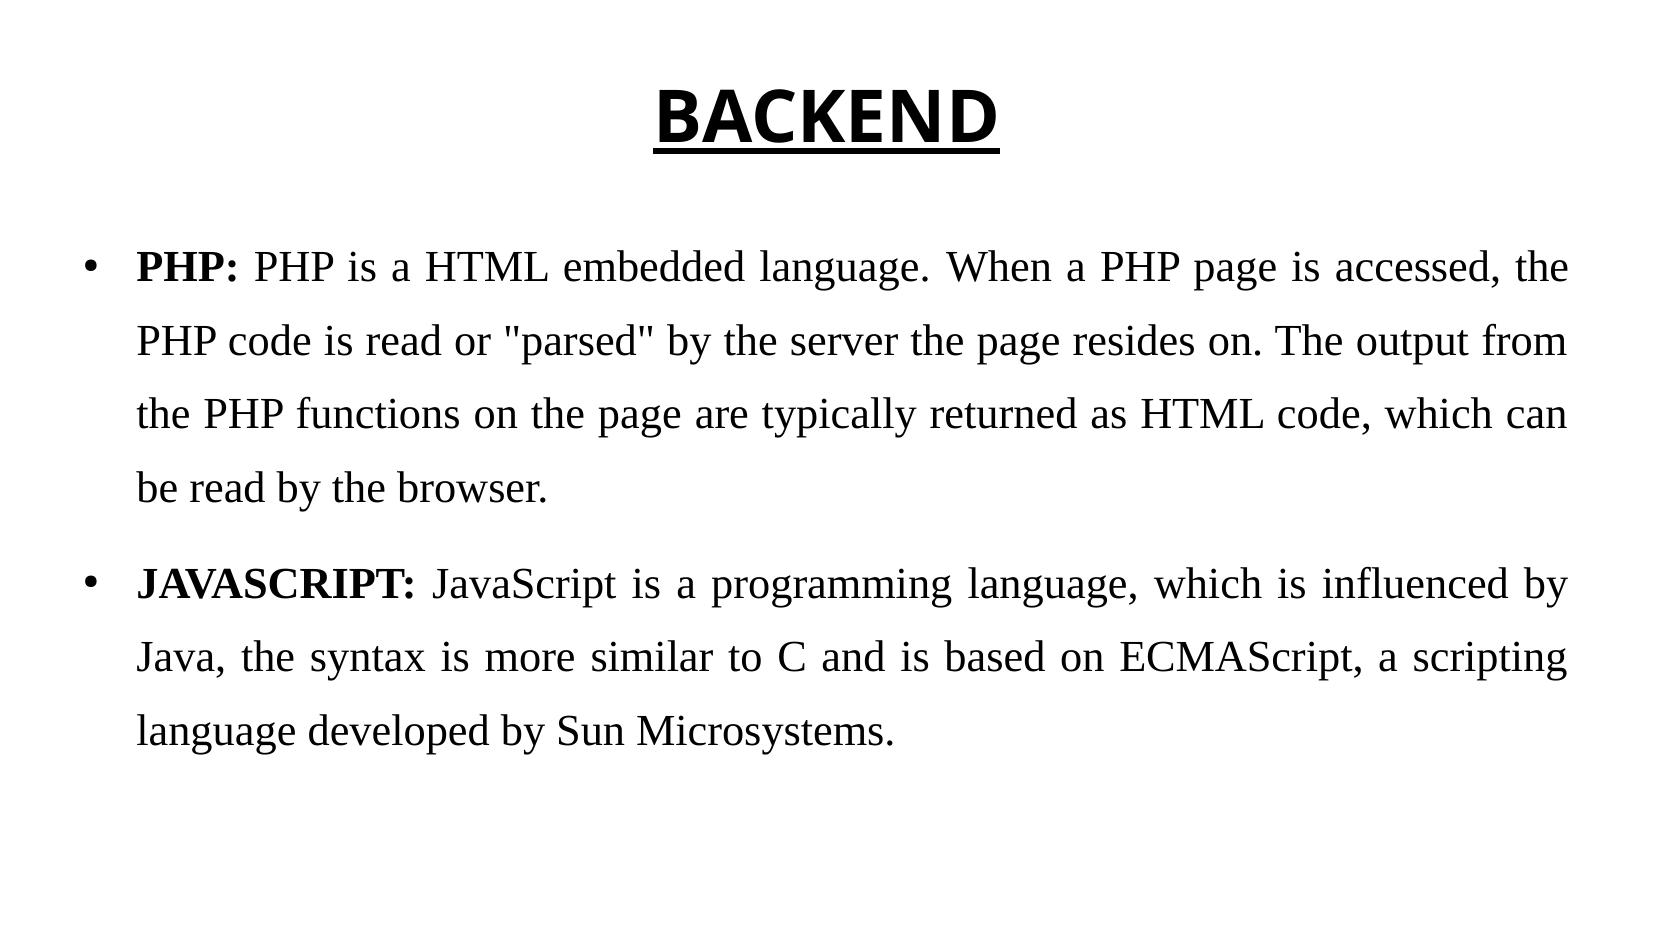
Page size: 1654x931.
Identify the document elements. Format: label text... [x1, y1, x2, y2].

title BACKEND [82, 37, 1571, 193]
list PHP: PHP is a HTML embedded language. When a PHP page is accessed, the PHP code is read or "parsed" by the server the page resides on. The output from the PHP functions on the page are typically returned as HTML code, which can be read by the browser. JAVASCRIPT: JavaScript is a programming language, which is influenced by Java, the syntax is more similar to C and is based on ECMAScript, a scripting language developed by Sun Microsystems. [82, 217, 1571, 758]
